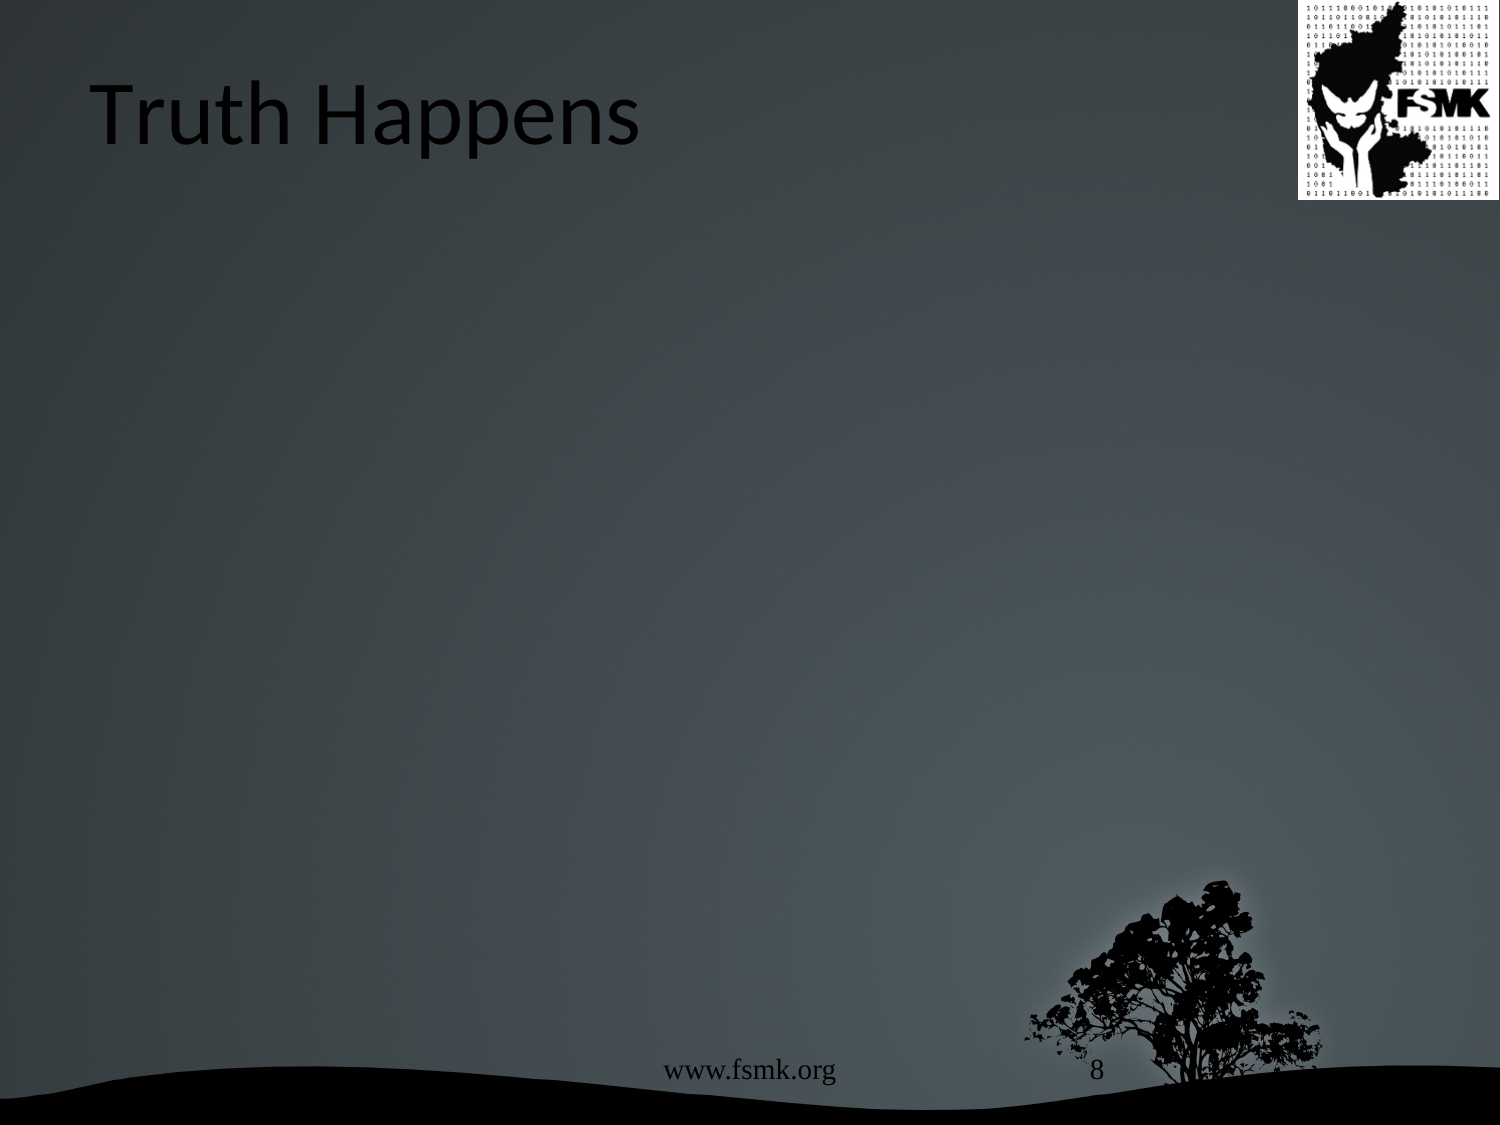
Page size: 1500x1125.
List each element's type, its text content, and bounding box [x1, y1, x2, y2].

title Truth Happens [75, 45, 1425, 233]
text_box www.fsmk.org [512, 1042, 988, 1103]
picture [0, 0, 1500, 1125]
text_box <number> [1074, 1042, 1425, 1103]
